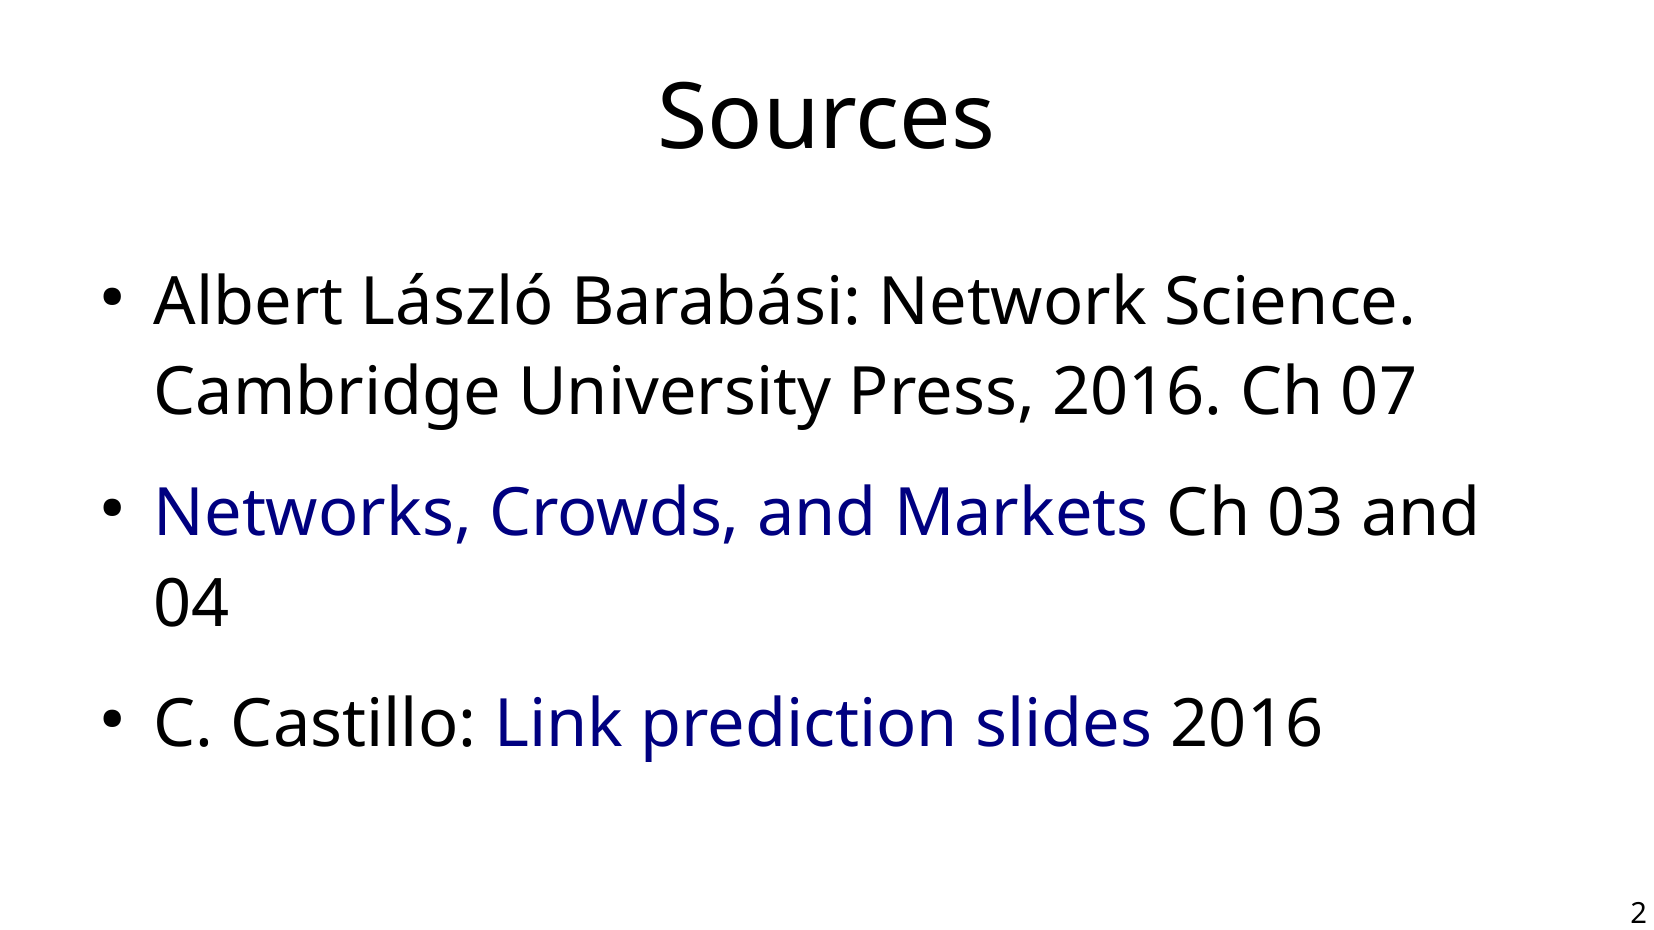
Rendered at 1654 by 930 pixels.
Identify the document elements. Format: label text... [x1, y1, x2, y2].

list Albert László Barabási: Network Science. Cambridge University Press, 2016. Ch 07 Networks, Crowds, and Markets Ch 03 and 04 C. Castillo: Link prediction slides 2016 [82, 252, 1571, 793]
title Sources [82, 1, 1571, 225]
